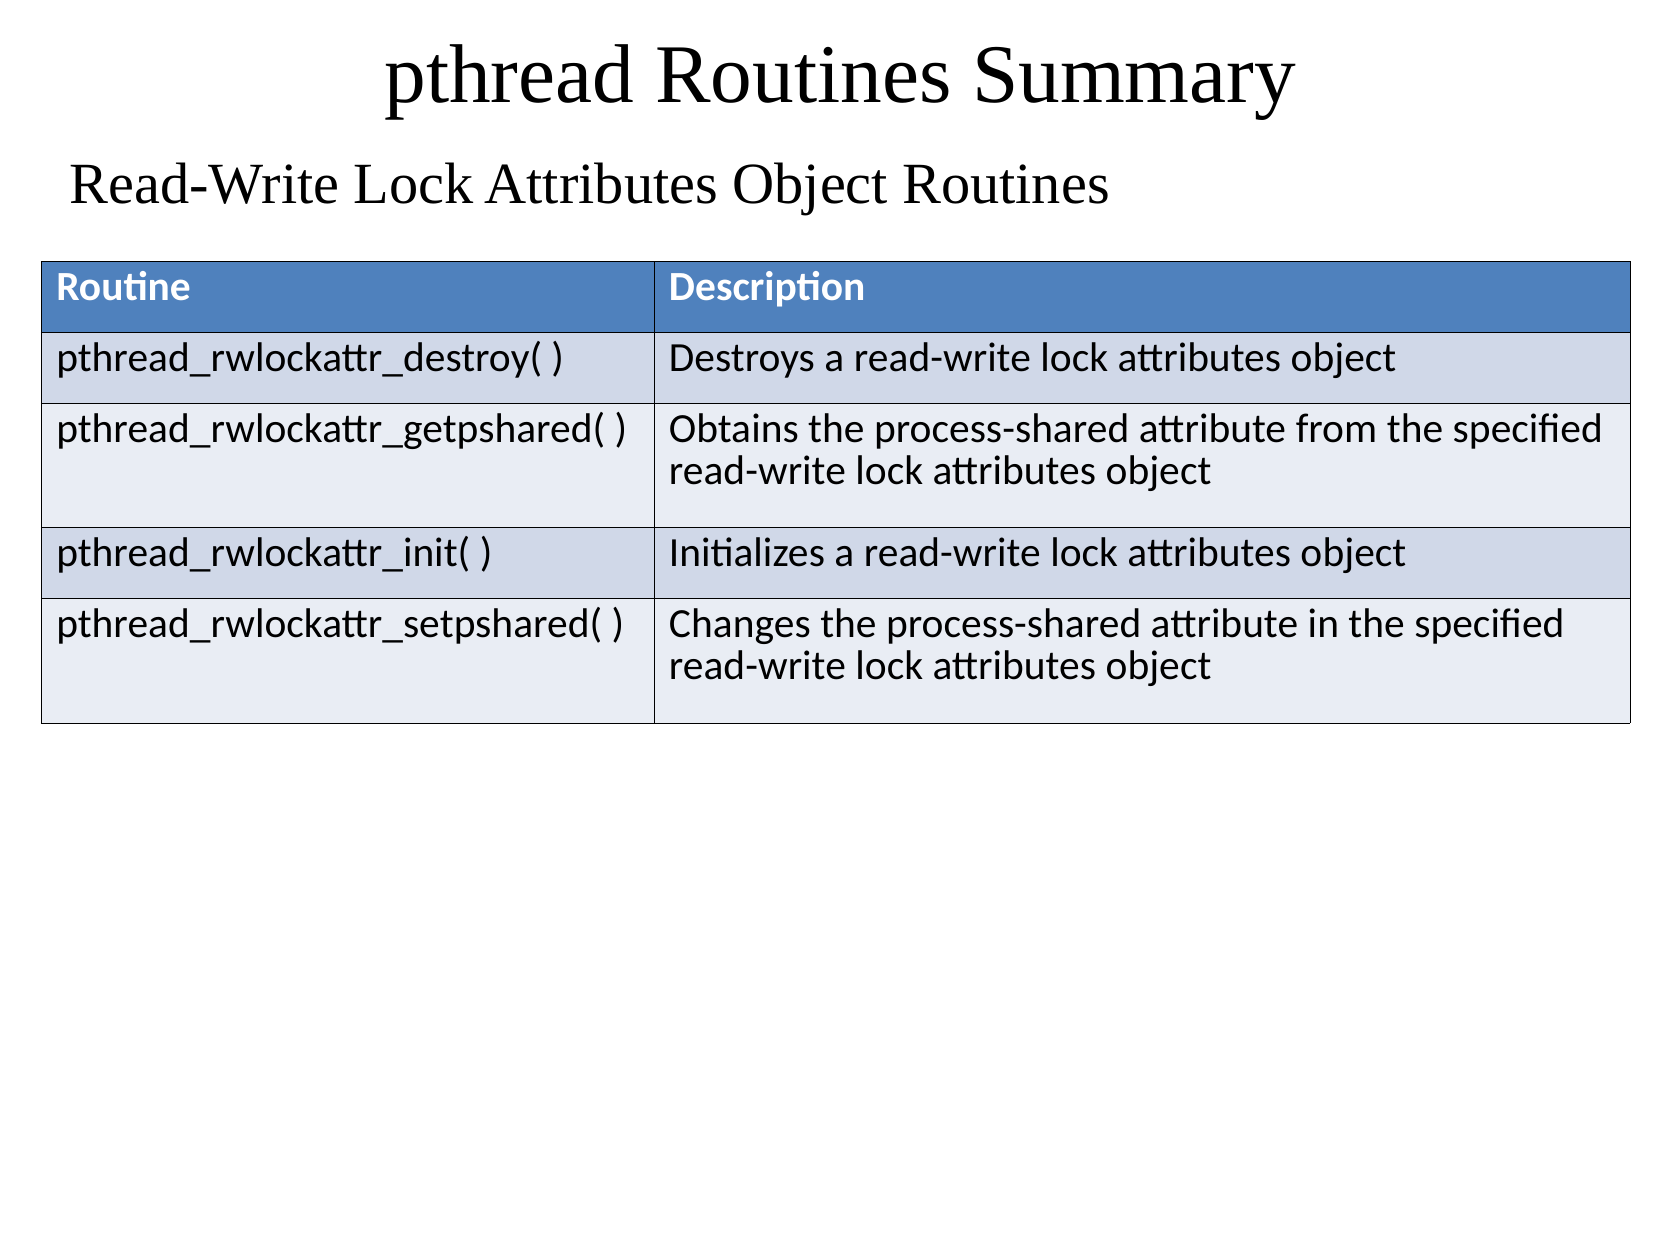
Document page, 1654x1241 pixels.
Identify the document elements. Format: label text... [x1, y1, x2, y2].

table_header Description [655, 262, 1630, 332]
table_cell pthread_rwlockattr_init( ) [42, 528, 654, 598]
table_cell Changes the process-shared attribute in the specified read-write lock attributes object [655, 599, 1630, 723]
table_cell Initializes a read-write lock attributes object [655, 528, 1630, 598]
list Read-Write Lock Attributes Object Routines [55, 137, 1544, 235]
table_cell Obtains the process-shared attribute from the specified read-write lock attributes object [655, 404, 1630, 527]
title pthread Routines Summary [96, 0, 1585, 138]
table_cell pthread_rwlockattr_getpshared( ) [42, 404, 654, 527]
table_header Routine [42, 262, 654, 332]
table_cell pthread_rwlockattr_destroy( ) [42, 333, 654, 403]
table_cell Destroys a read-write lock attributes object [655, 333, 1630, 403]
table_cell pthread_rwlockattr_setpshared( ) [42, 599, 654, 723]
